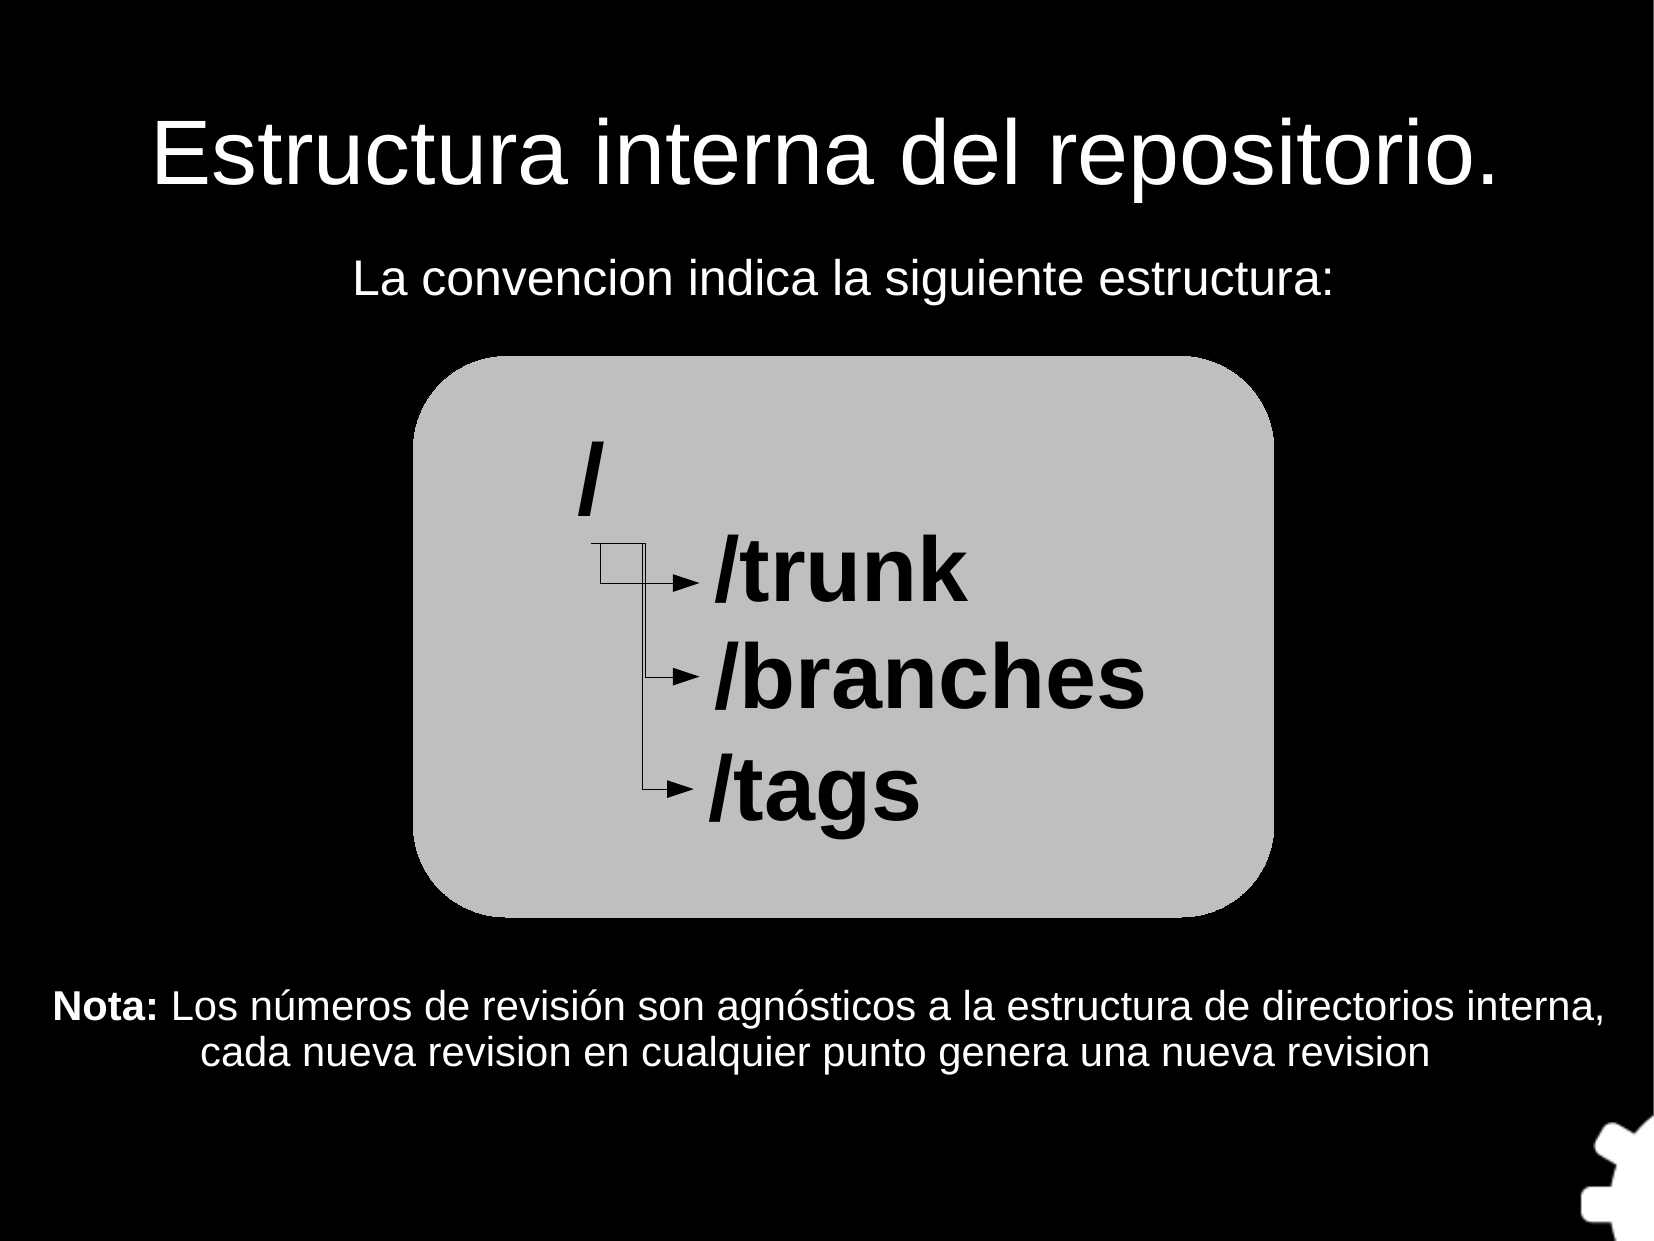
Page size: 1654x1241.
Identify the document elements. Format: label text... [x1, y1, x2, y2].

title Estructura interna del repositorio. [82, 49, 1571, 257]
text_box La convencion indica la siguiente estructura: [337, 243, 1351, 314]
text_box /branches [699, 618, 1163, 736]
text_box Nota: Los números de revisión son agnósticos a la estructura de directorios interna, cada nueva revision en cualquier punto genera una nueva revision [37, 975, 1621, 1083]
text_box /trunk [699, 510, 1013, 618]
text_box [412, 355, 1275, 919]
text_box /tags [693, 730, 938, 848]
picture [0, 0, 1654, 1241]
text_box / [562, 416, 620, 544]
